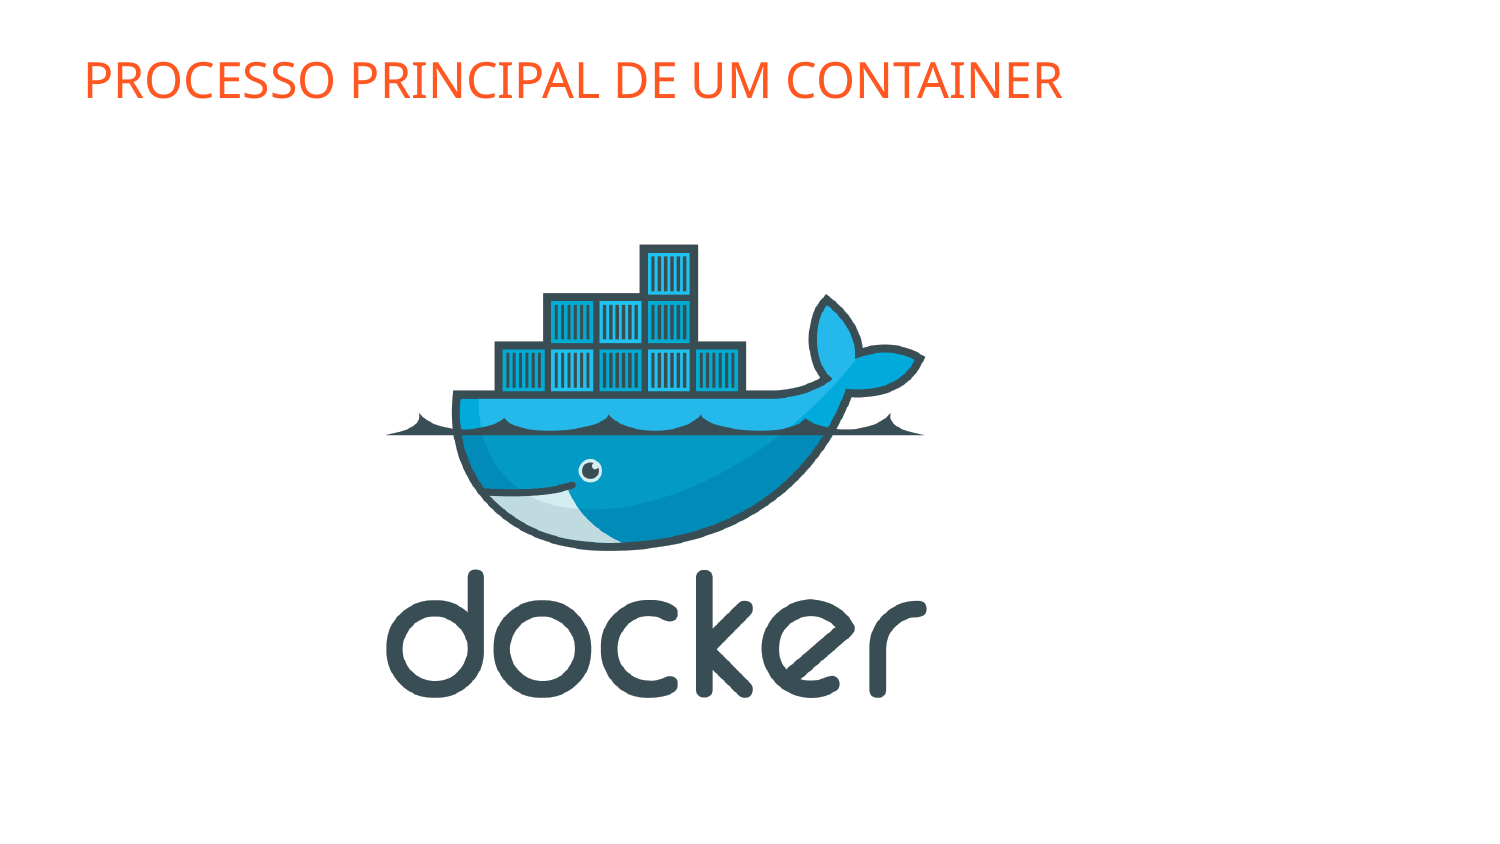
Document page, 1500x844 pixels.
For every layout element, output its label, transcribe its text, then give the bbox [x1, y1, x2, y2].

title PROCESSO PRINCIPAL DE UM CONTAINER [68, 33, 1500, 139]
picture [286, 145, 1022, 801]
